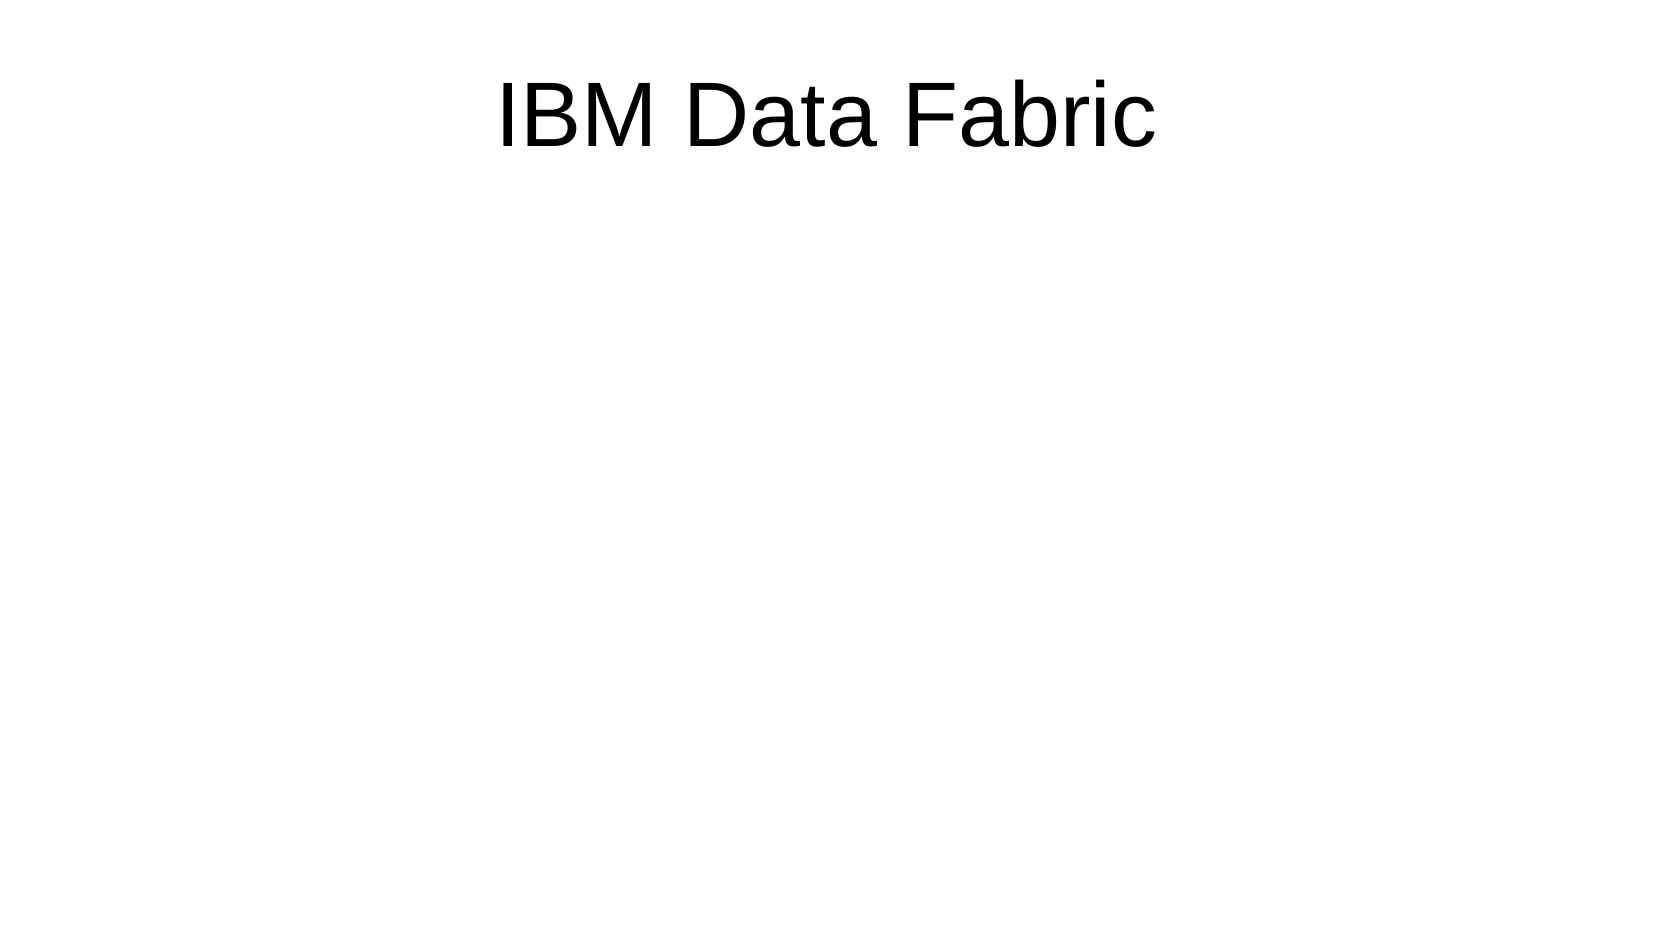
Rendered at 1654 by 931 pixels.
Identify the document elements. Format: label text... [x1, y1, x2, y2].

title IBM Data Fabric [82, 37, 1571, 193]
